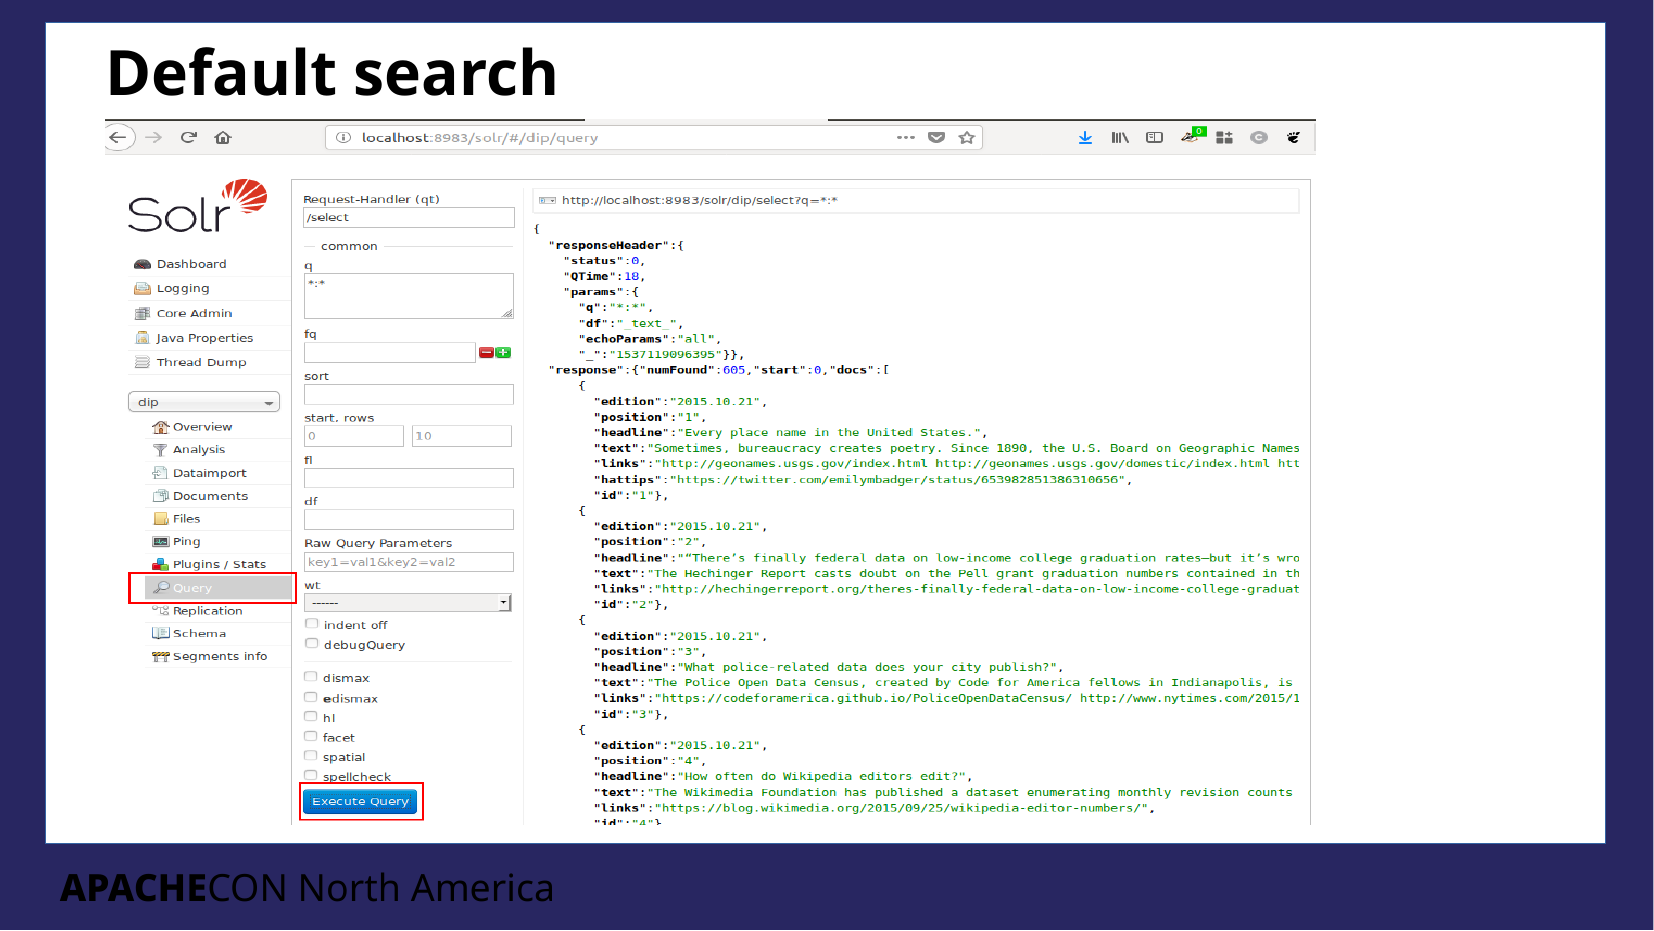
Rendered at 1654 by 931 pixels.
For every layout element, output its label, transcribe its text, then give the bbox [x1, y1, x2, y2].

picture [105, 119, 1316, 826]
title Default search [105, 32, 1546, 110]
